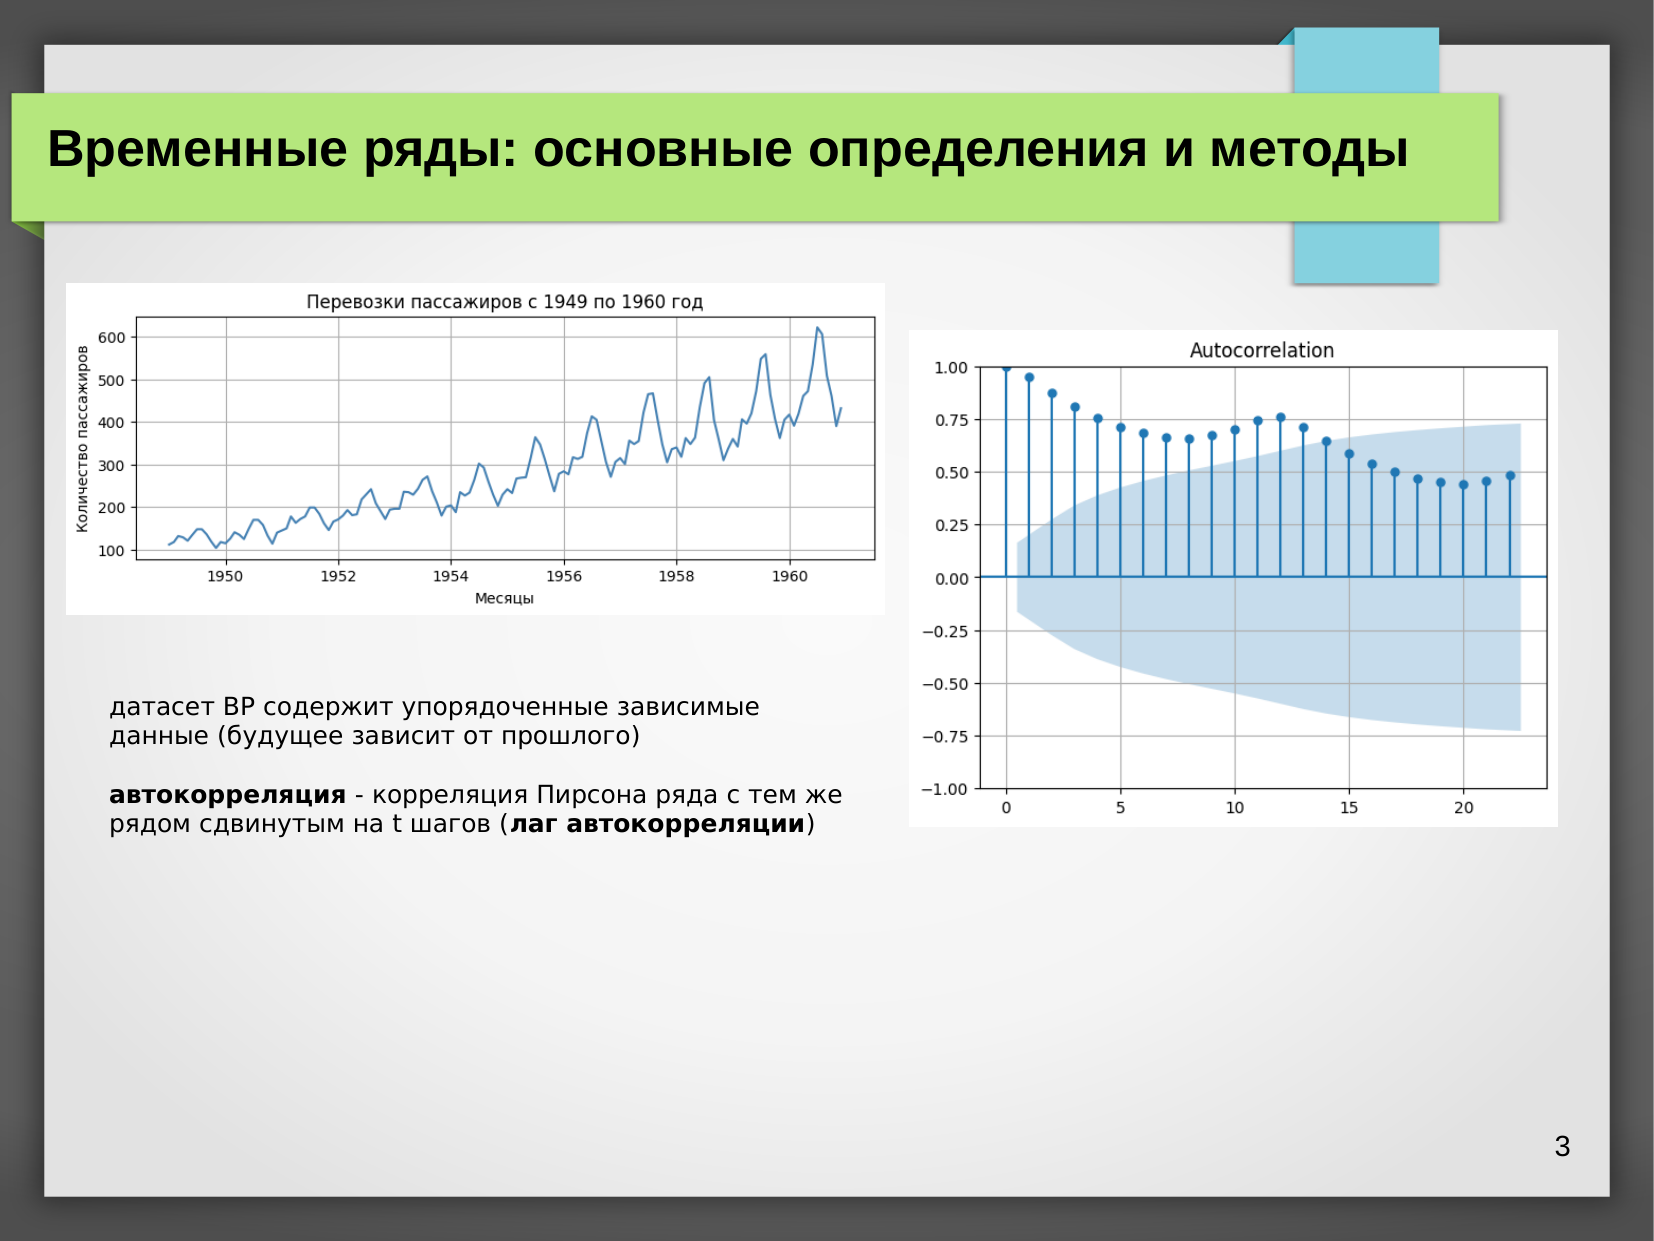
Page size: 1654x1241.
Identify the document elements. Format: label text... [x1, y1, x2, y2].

text_box датасет ВР содержит упорядоченные зависимые данные (будущее зависит от прошлого) автокорреляция - корреляция Пирсона ряда с тем же рядом сдвинутым на t шагов (лаг автокорреляции) [94, 685, 863, 876]
title Временные ряды: основные определения и методы [47, 96, 1430, 201]
picture [0, 0, 1654, 1241]
